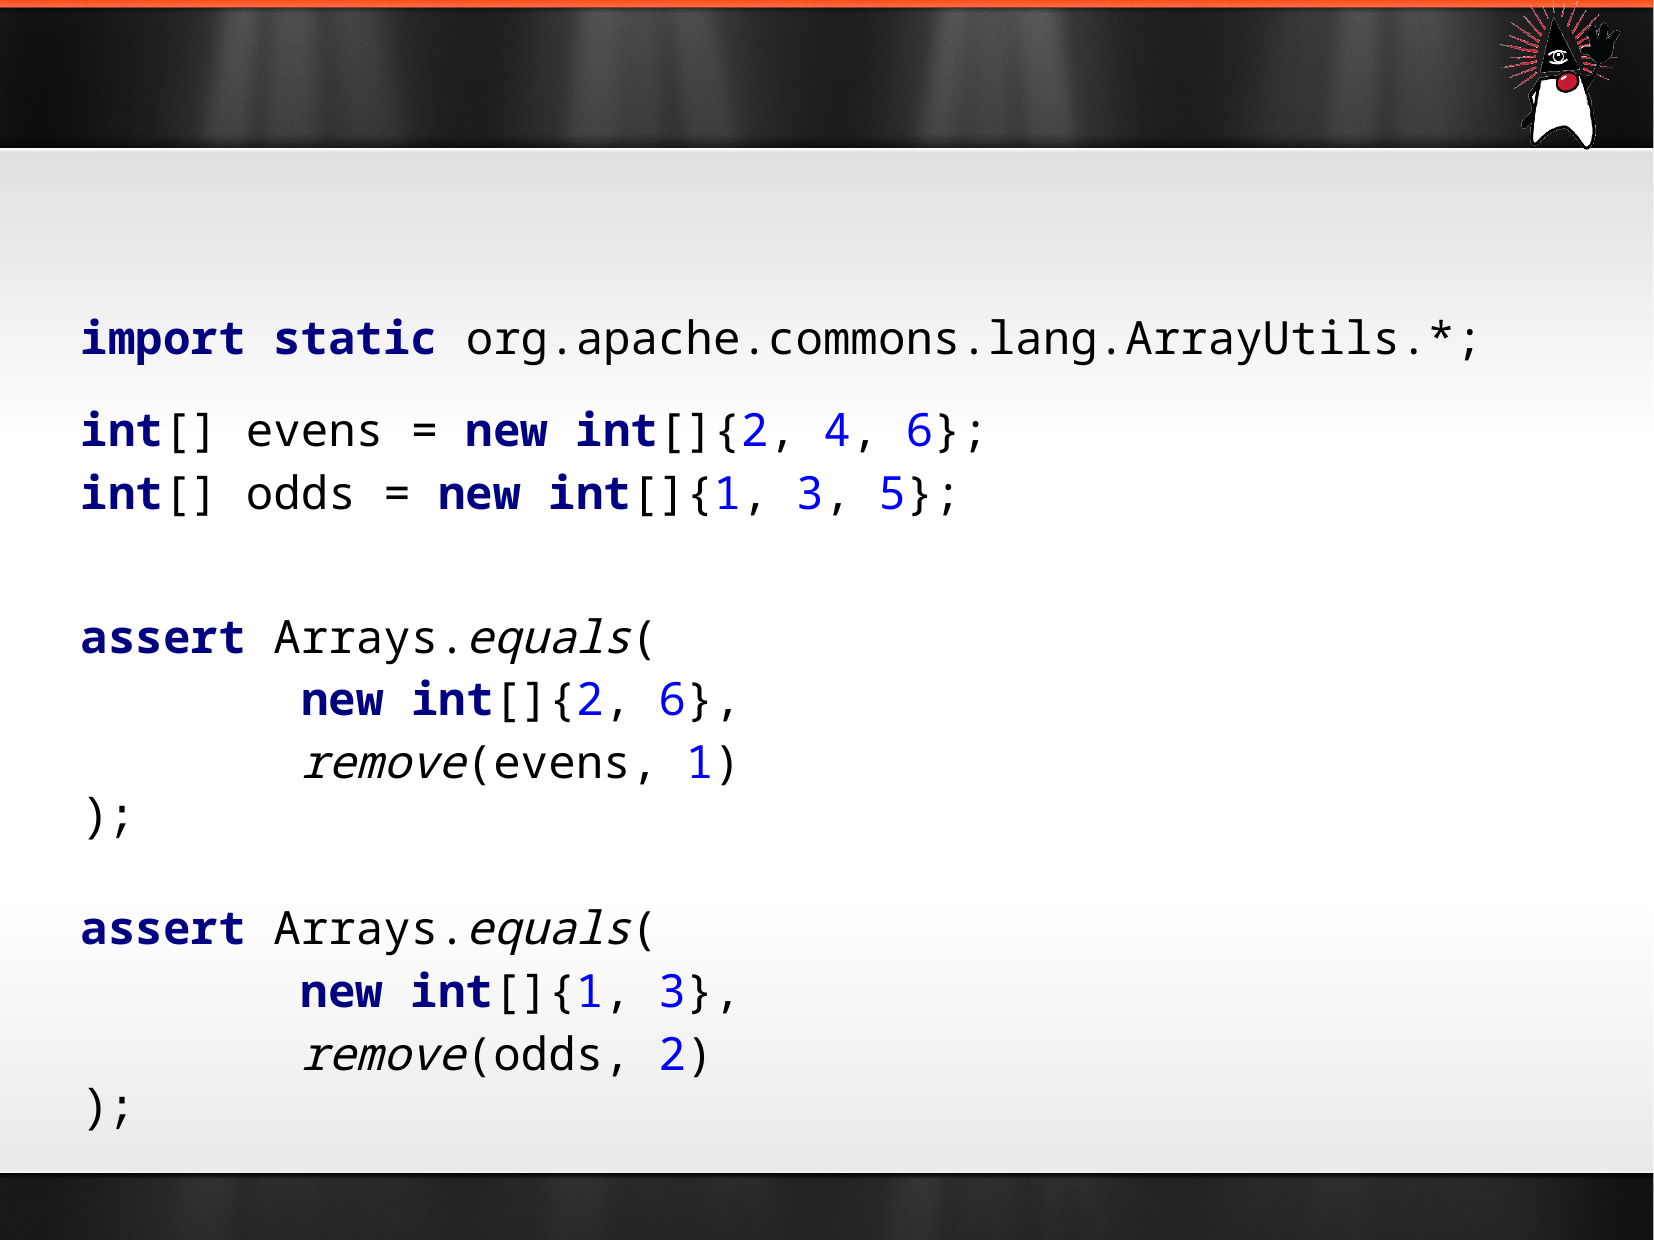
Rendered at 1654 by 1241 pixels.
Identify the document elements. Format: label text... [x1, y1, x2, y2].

subtitle import static org.apache.commons.lang.ArrayUtils.*; int[] evens = new int[]{2, 4, 6}; int[] odds = new int[]{1, 3, 5}; assert Arrays.equals( new int[]{2, 6}, remove(evens, 1) ); assert Arrays.equals( new int[]{1, 3}, remove(odds, 2) ); [80, 305, 1654, 1145]
picture [0, 0, 1654, 1240]
